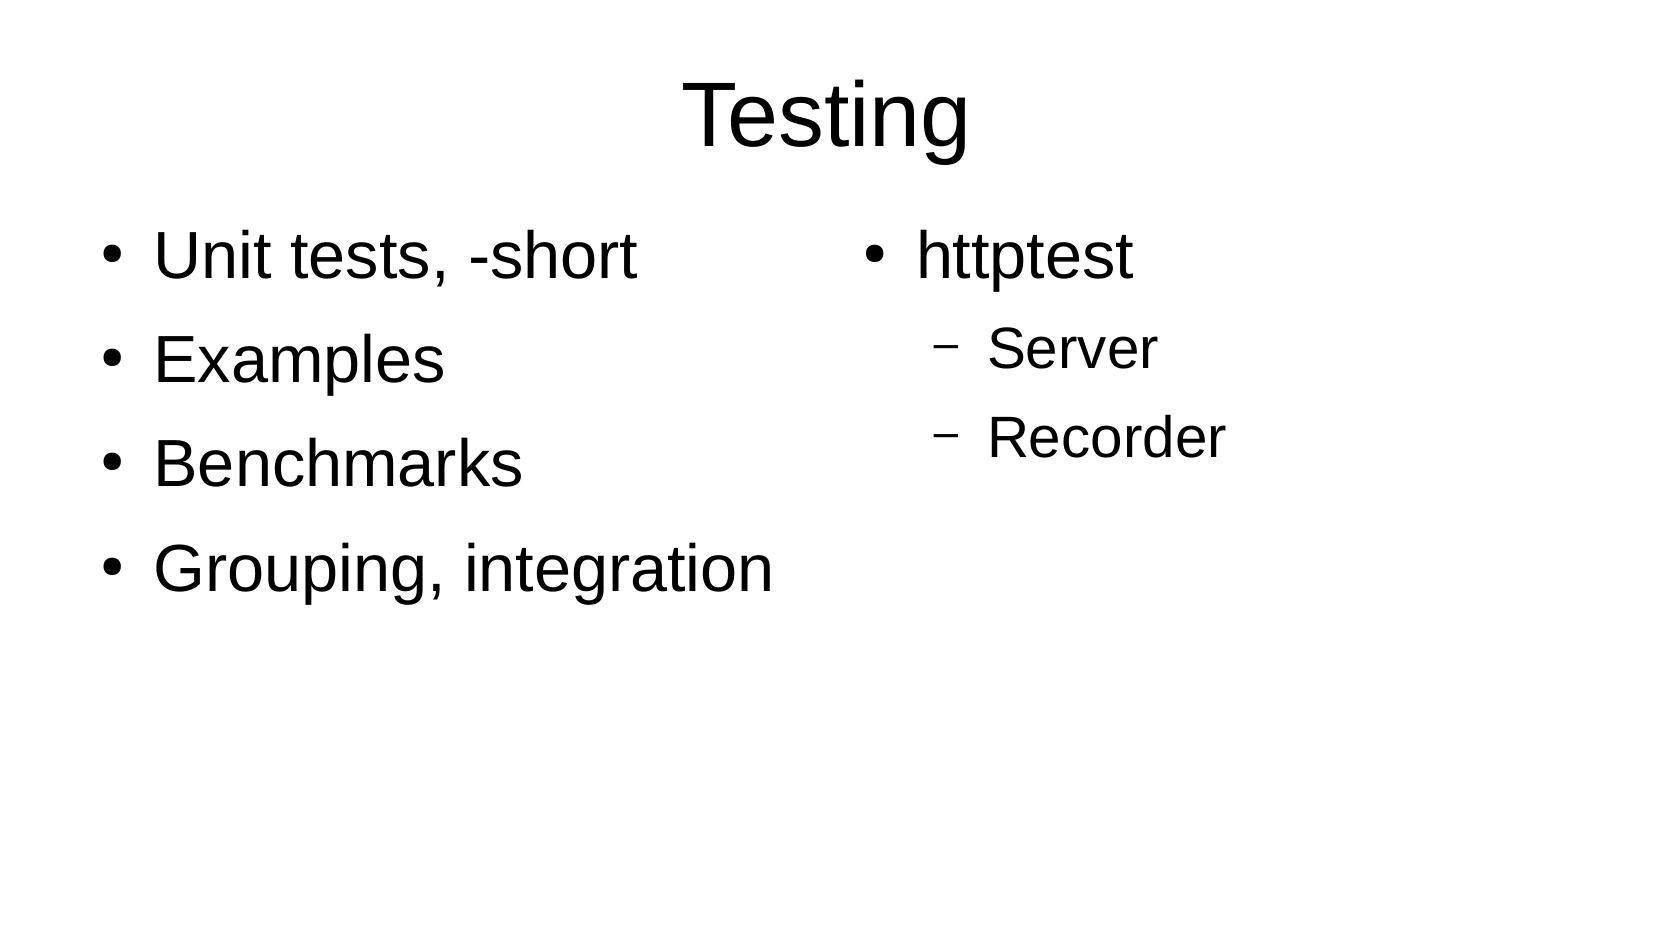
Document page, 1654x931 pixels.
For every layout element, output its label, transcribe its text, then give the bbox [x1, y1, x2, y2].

list httptest Server Recorder [845, 217, 1572, 758]
title Testing [82, 37, 1571, 193]
list Unit tests, -short Examples Benchmarks Grouping, integration [82, 217, 809, 758]
